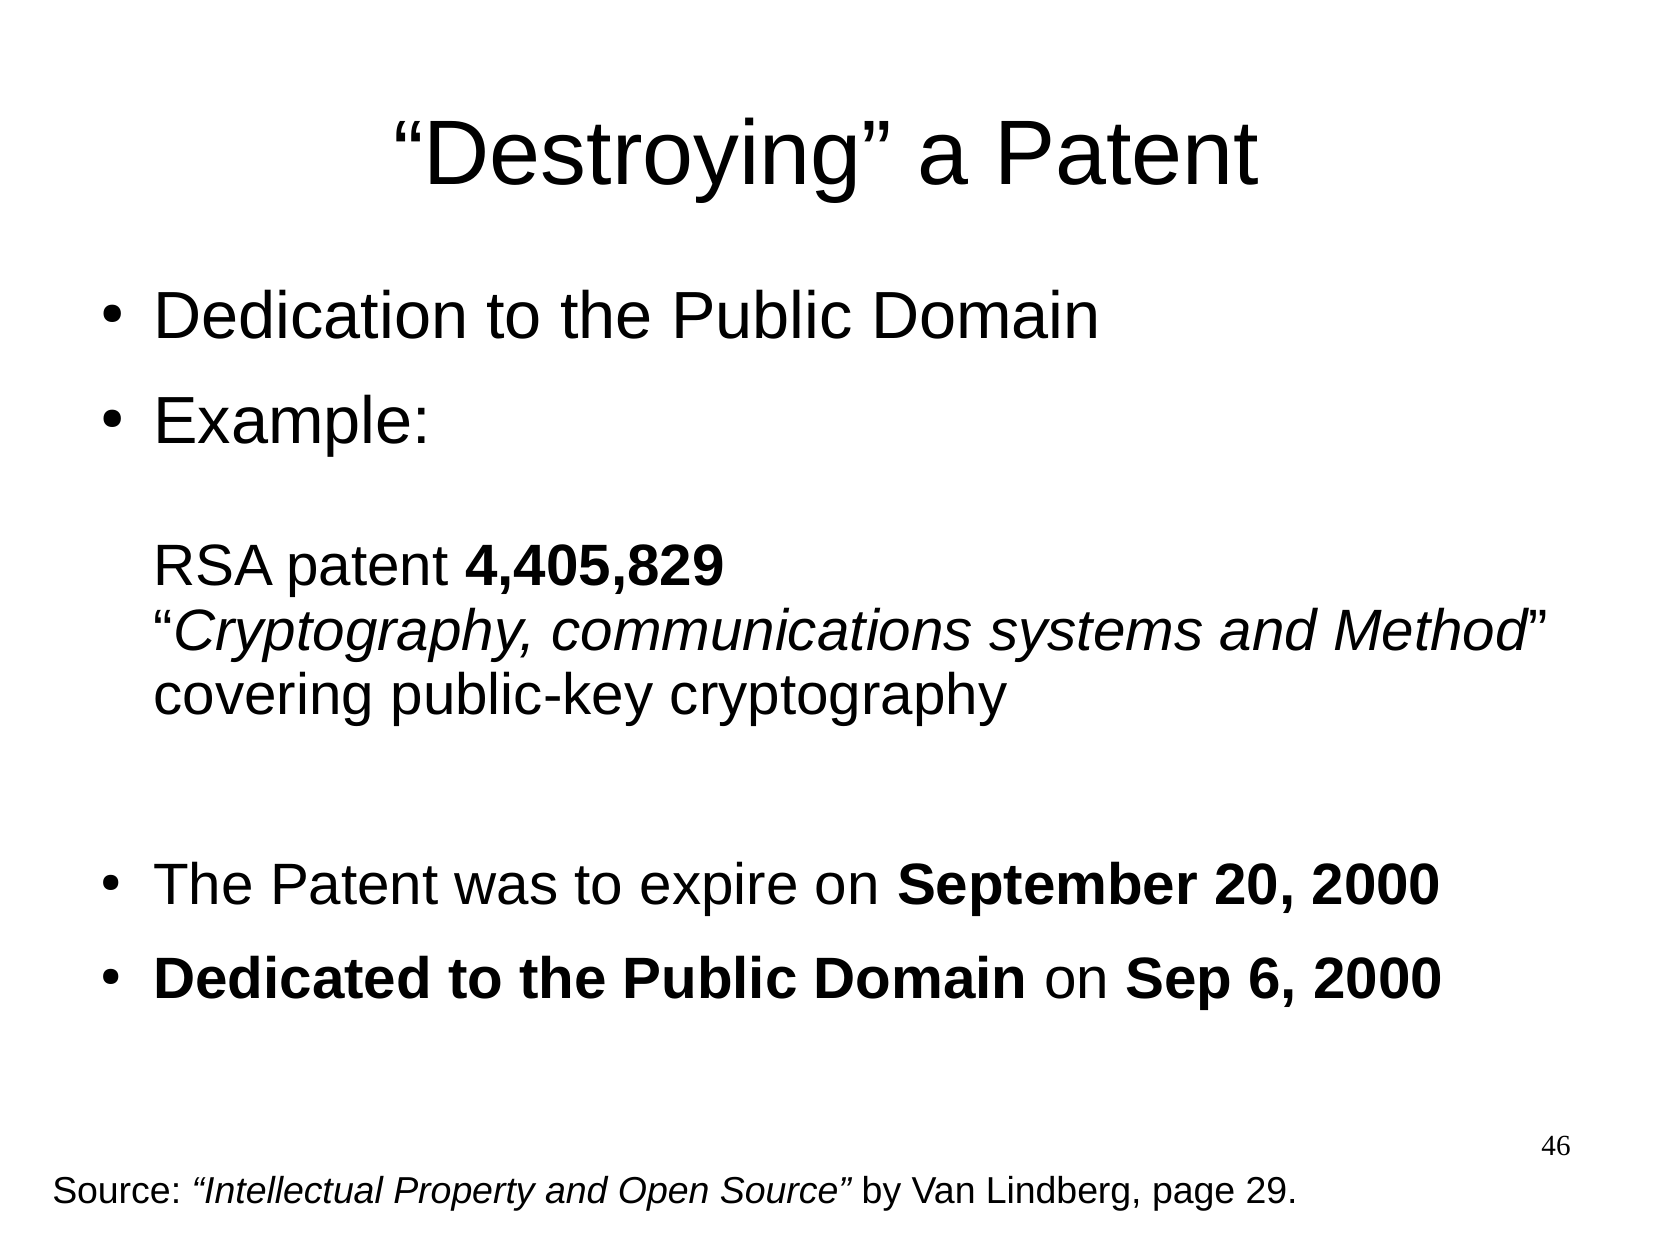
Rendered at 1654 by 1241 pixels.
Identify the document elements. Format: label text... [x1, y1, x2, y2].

list Dedication to the Public Domain Example: RSA patent 4,405,829 “Cryptography, communications systems and Method” covering public-key cryptography The Patent was to expire on September 20, 2000 Dedicated to the Public Domain on Sep 6, 2000 [82, 278, 1571, 1083]
title “Destroying” a Patent [82, 56, 1571, 250]
text_box Source: “Intellectual Property and Open Source” by Van Lindberg, page 29. [37, 1162, 1613, 1220]
